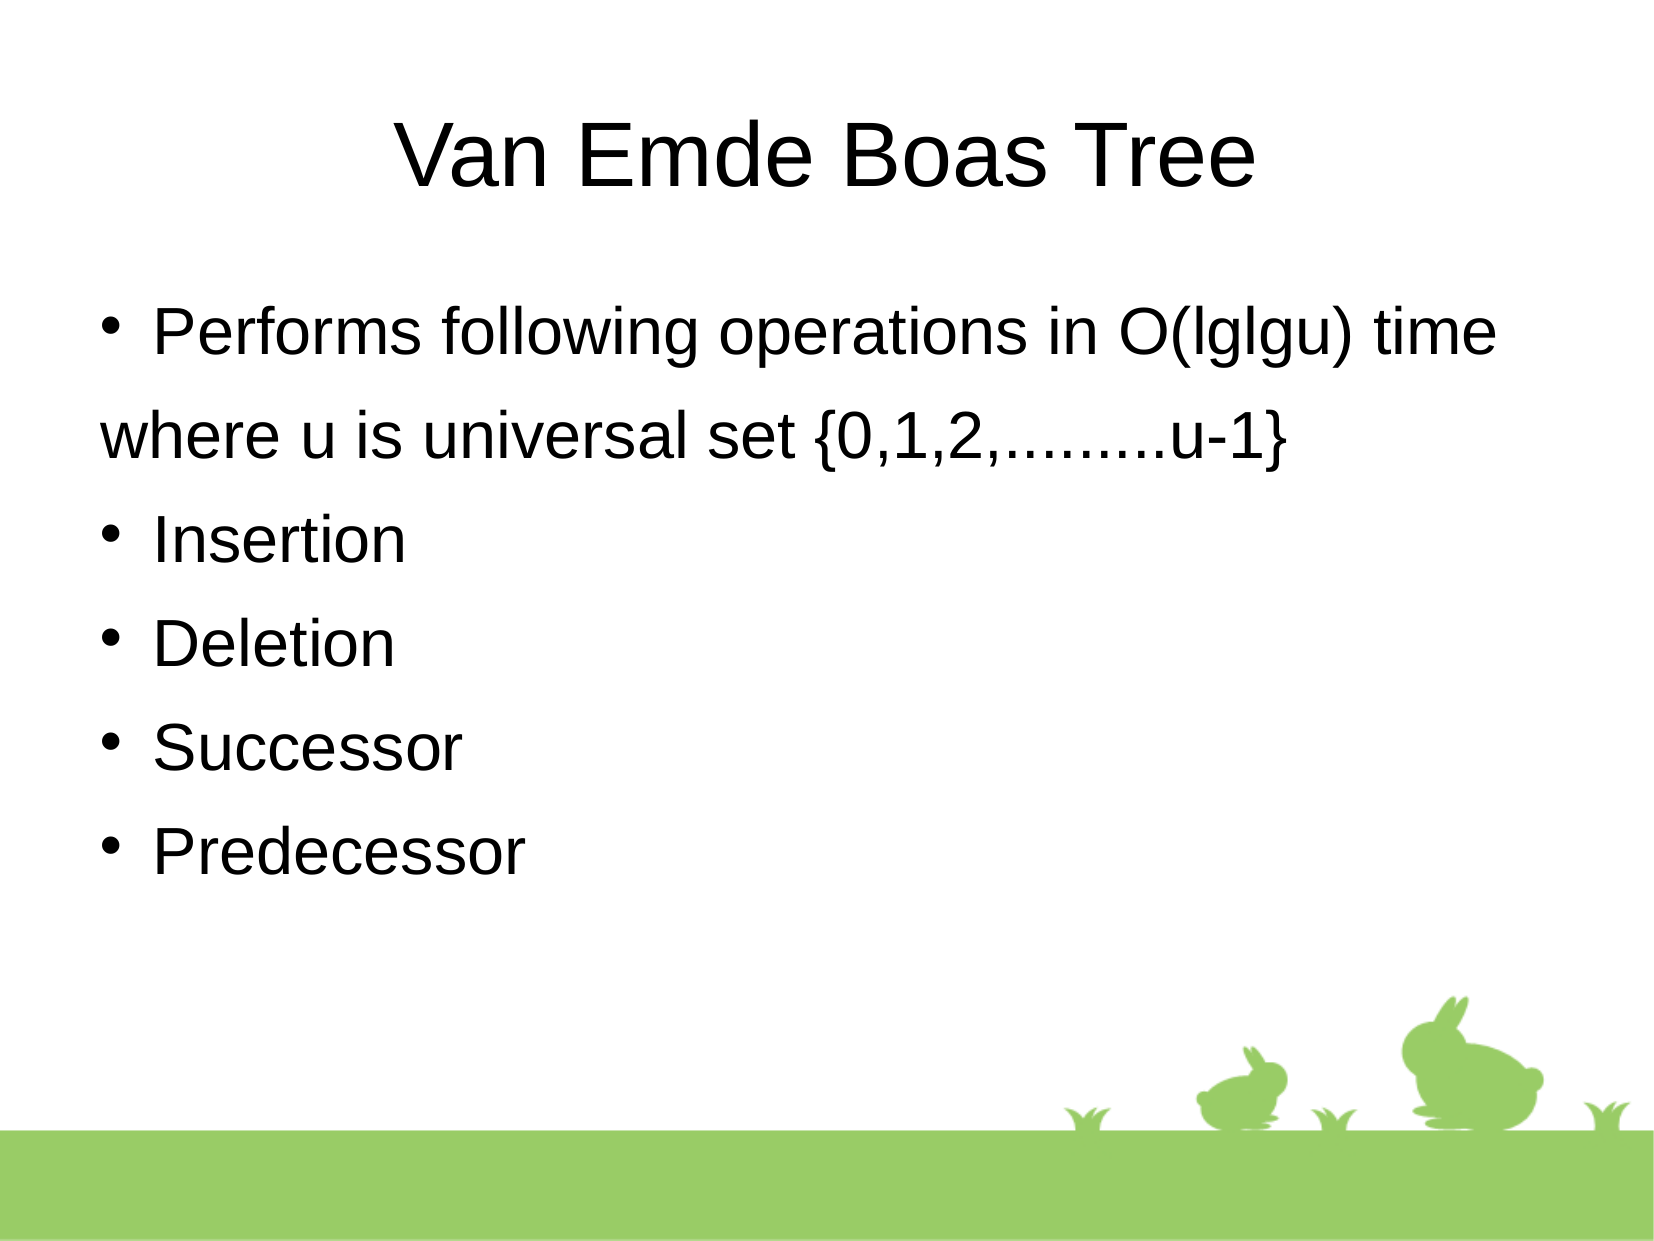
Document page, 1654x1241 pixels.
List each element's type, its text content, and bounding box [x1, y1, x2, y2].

list Performs following operations in O(lglgu) time where u is universal set {0,1,2,.........u-1} Insertion Deletion Successor Predecessor [82, 290, 1571, 1010]
picture [0, 0, 1654, 1241]
title Van Emde Boas Tree [82, 49, 1571, 257]
